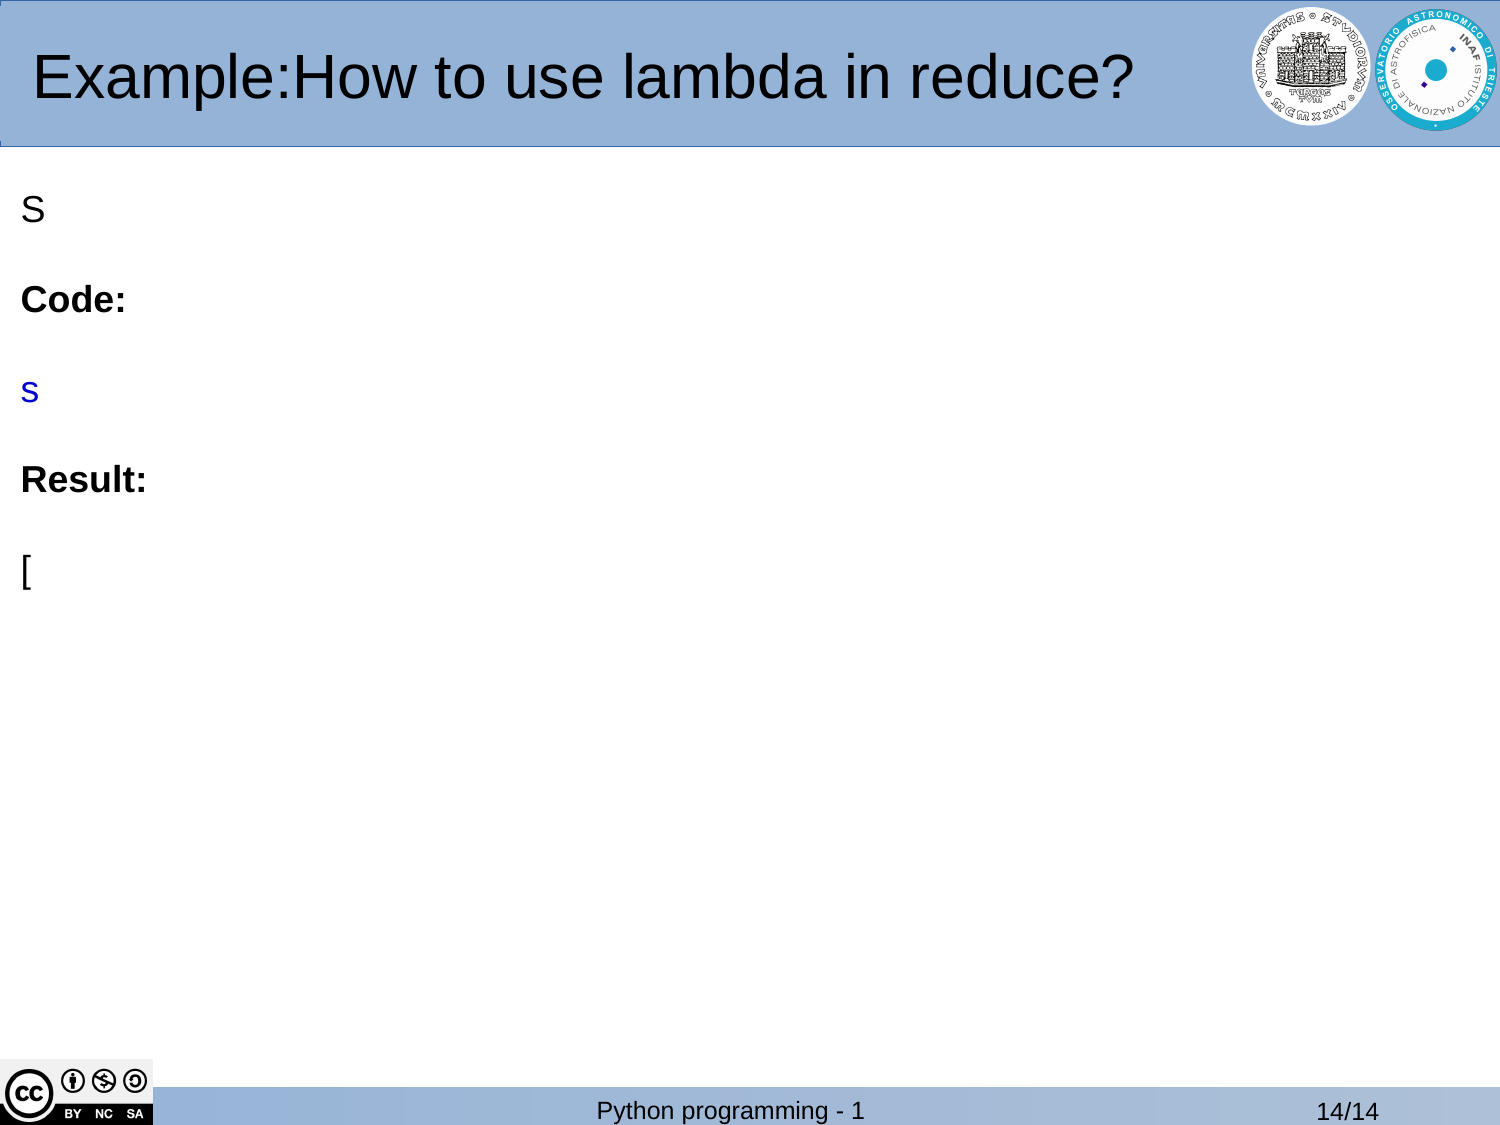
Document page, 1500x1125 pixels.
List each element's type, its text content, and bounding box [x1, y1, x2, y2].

text_box Example:How to use lambda in reduce? [0, 5, 1243, 141]
picture [0, 1059, 153, 1125]
list S Code: s Result: [ [5, 177, 1500, 1114]
picture [1252, 0, 1500, 156]
